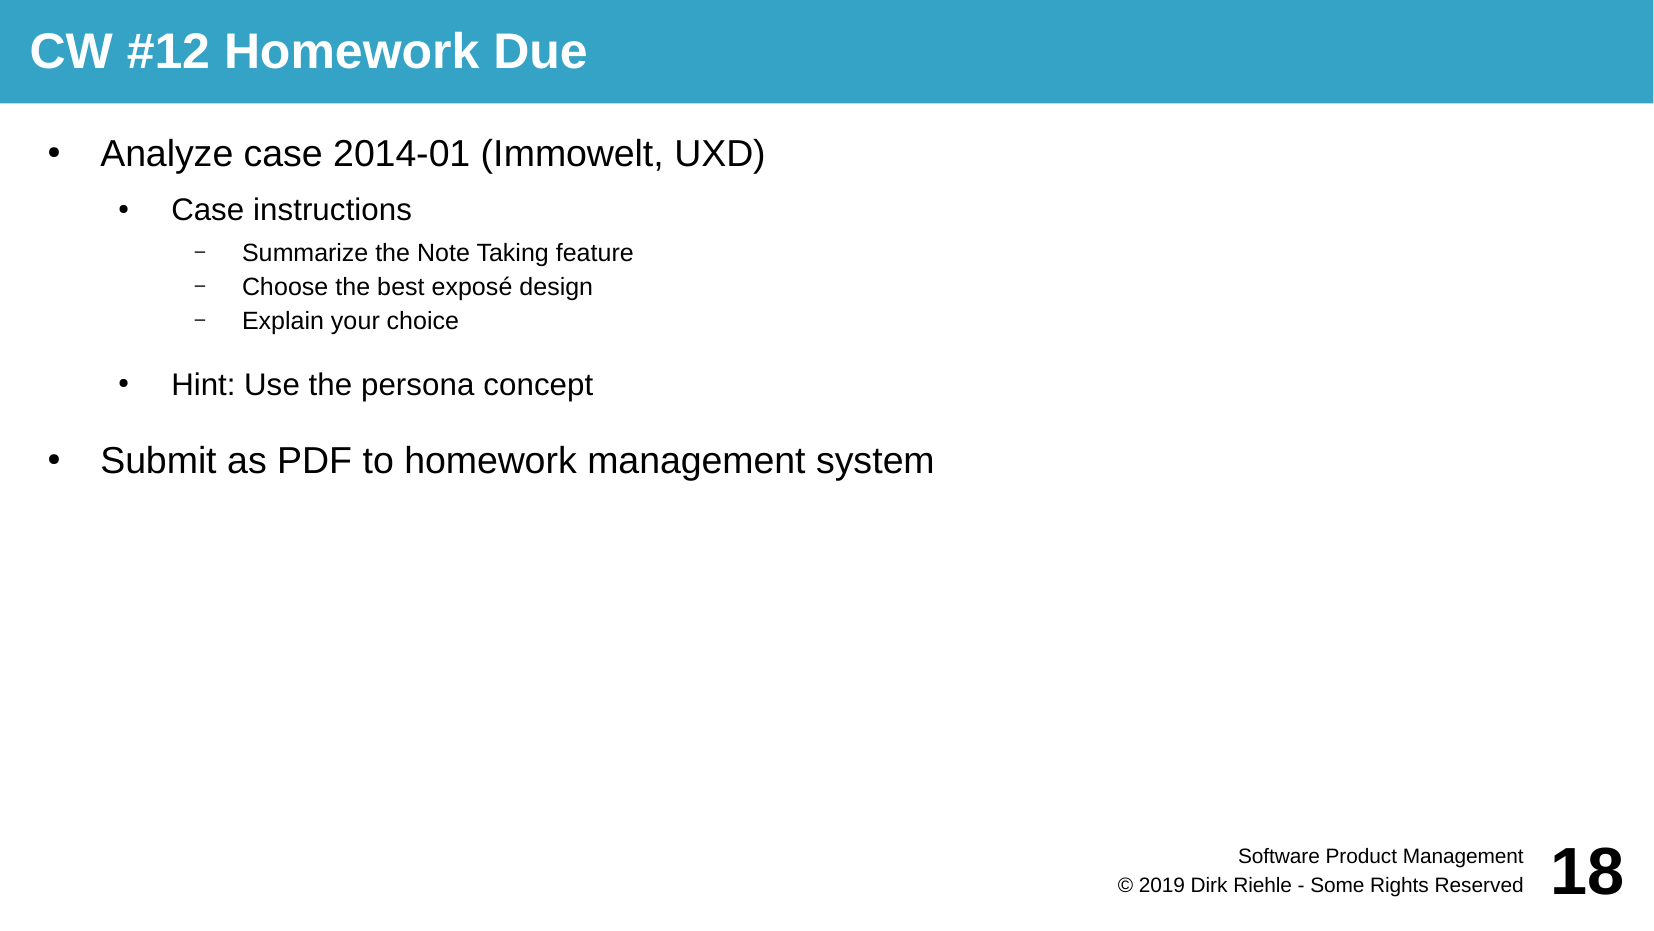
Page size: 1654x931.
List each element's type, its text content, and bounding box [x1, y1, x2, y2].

title CW #12 Homework Due [0, 0, 1654, 104]
list Analyze case 2014-01 (Immowelt, UXD) Case instructions Summarize the Note Taking feature Choose the best exposé design Explain your choice Hint: Use the persona concept Submit as PDF to homework management system [29, 132, 1625, 798]
